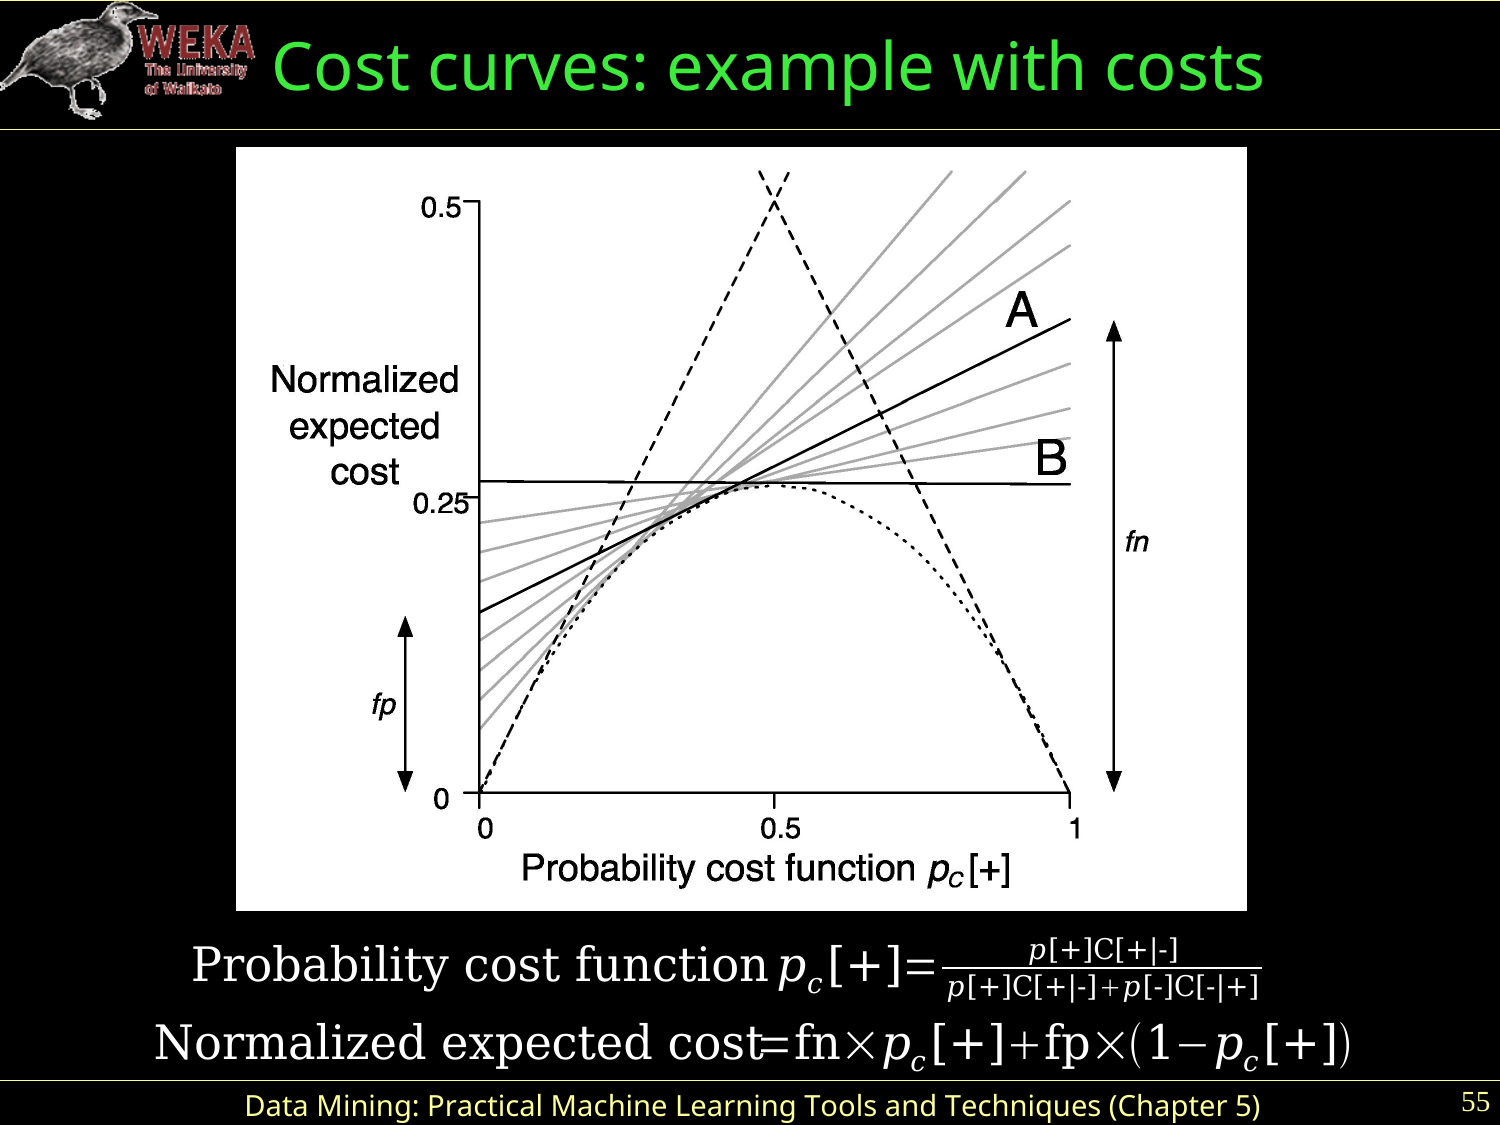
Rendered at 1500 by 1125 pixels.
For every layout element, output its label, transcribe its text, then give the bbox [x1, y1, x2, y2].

picture [0, 1, 266, 129]
picture [236, 147, 1247, 911]
title Cost curves: example with costs [353, 0, 1429, 159]
chart [184, 932, 1270, 1004]
chart [147, 1014, 1360, 1078]
